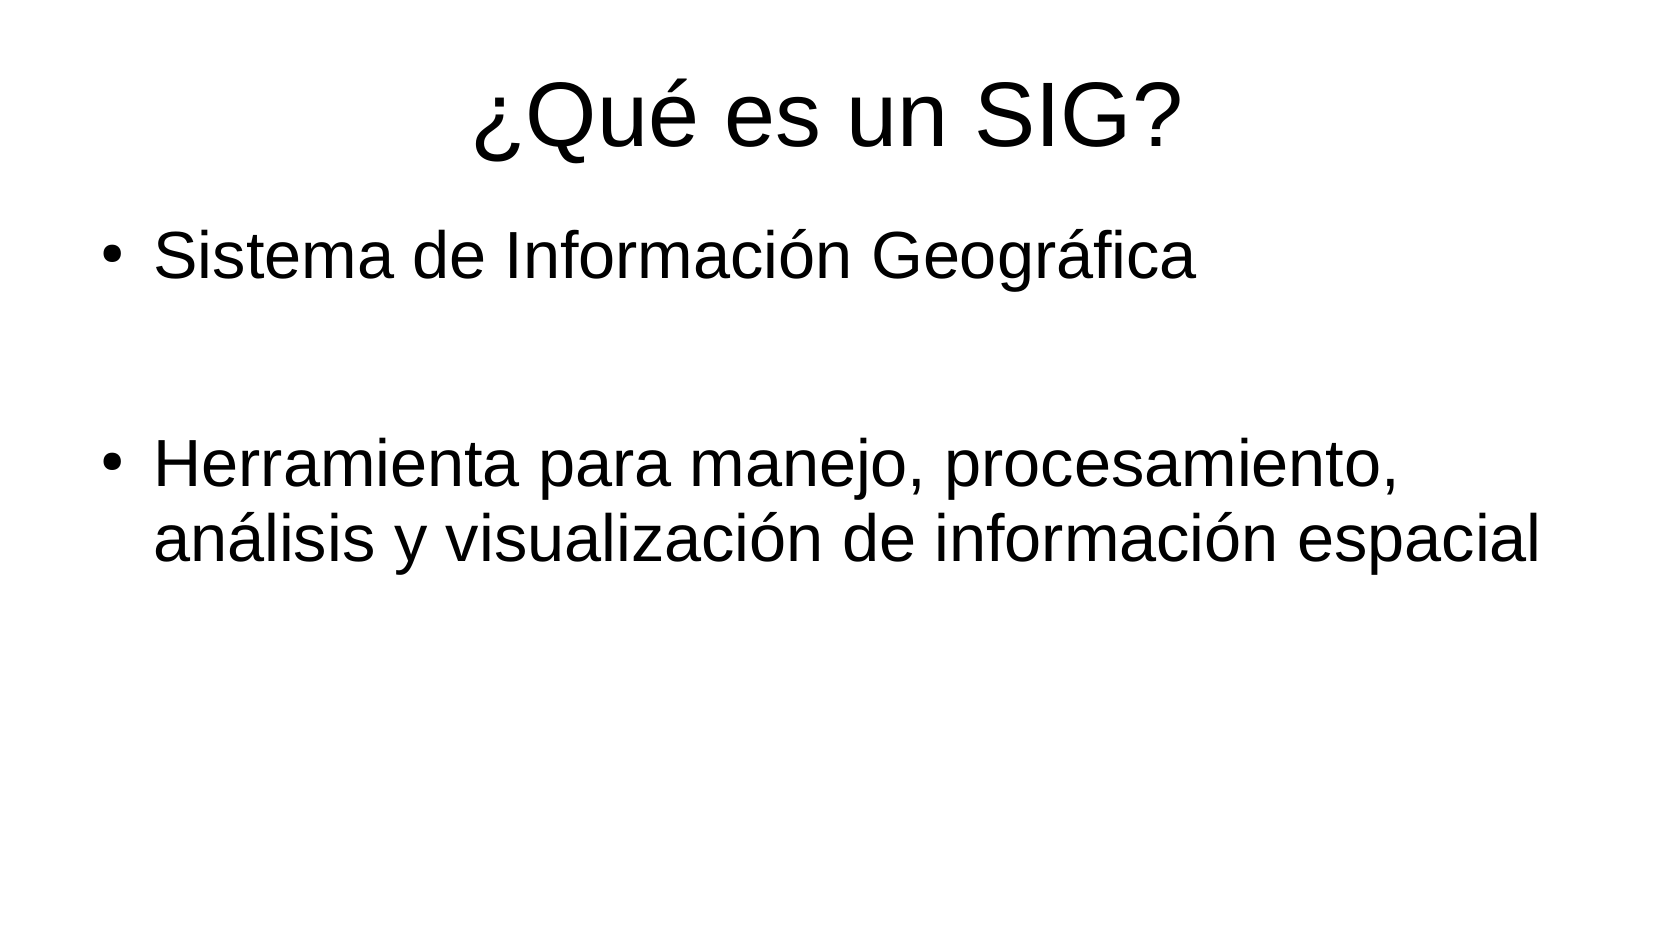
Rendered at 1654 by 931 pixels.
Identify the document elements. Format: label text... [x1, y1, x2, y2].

title ¿Qué es un SIG? [82, 37, 1571, 193]
list Sistema de Información Geográfica Herramienta para manejo, procesamiento, análisis y visualización de información espacial [82, 217, 1571, 758]
